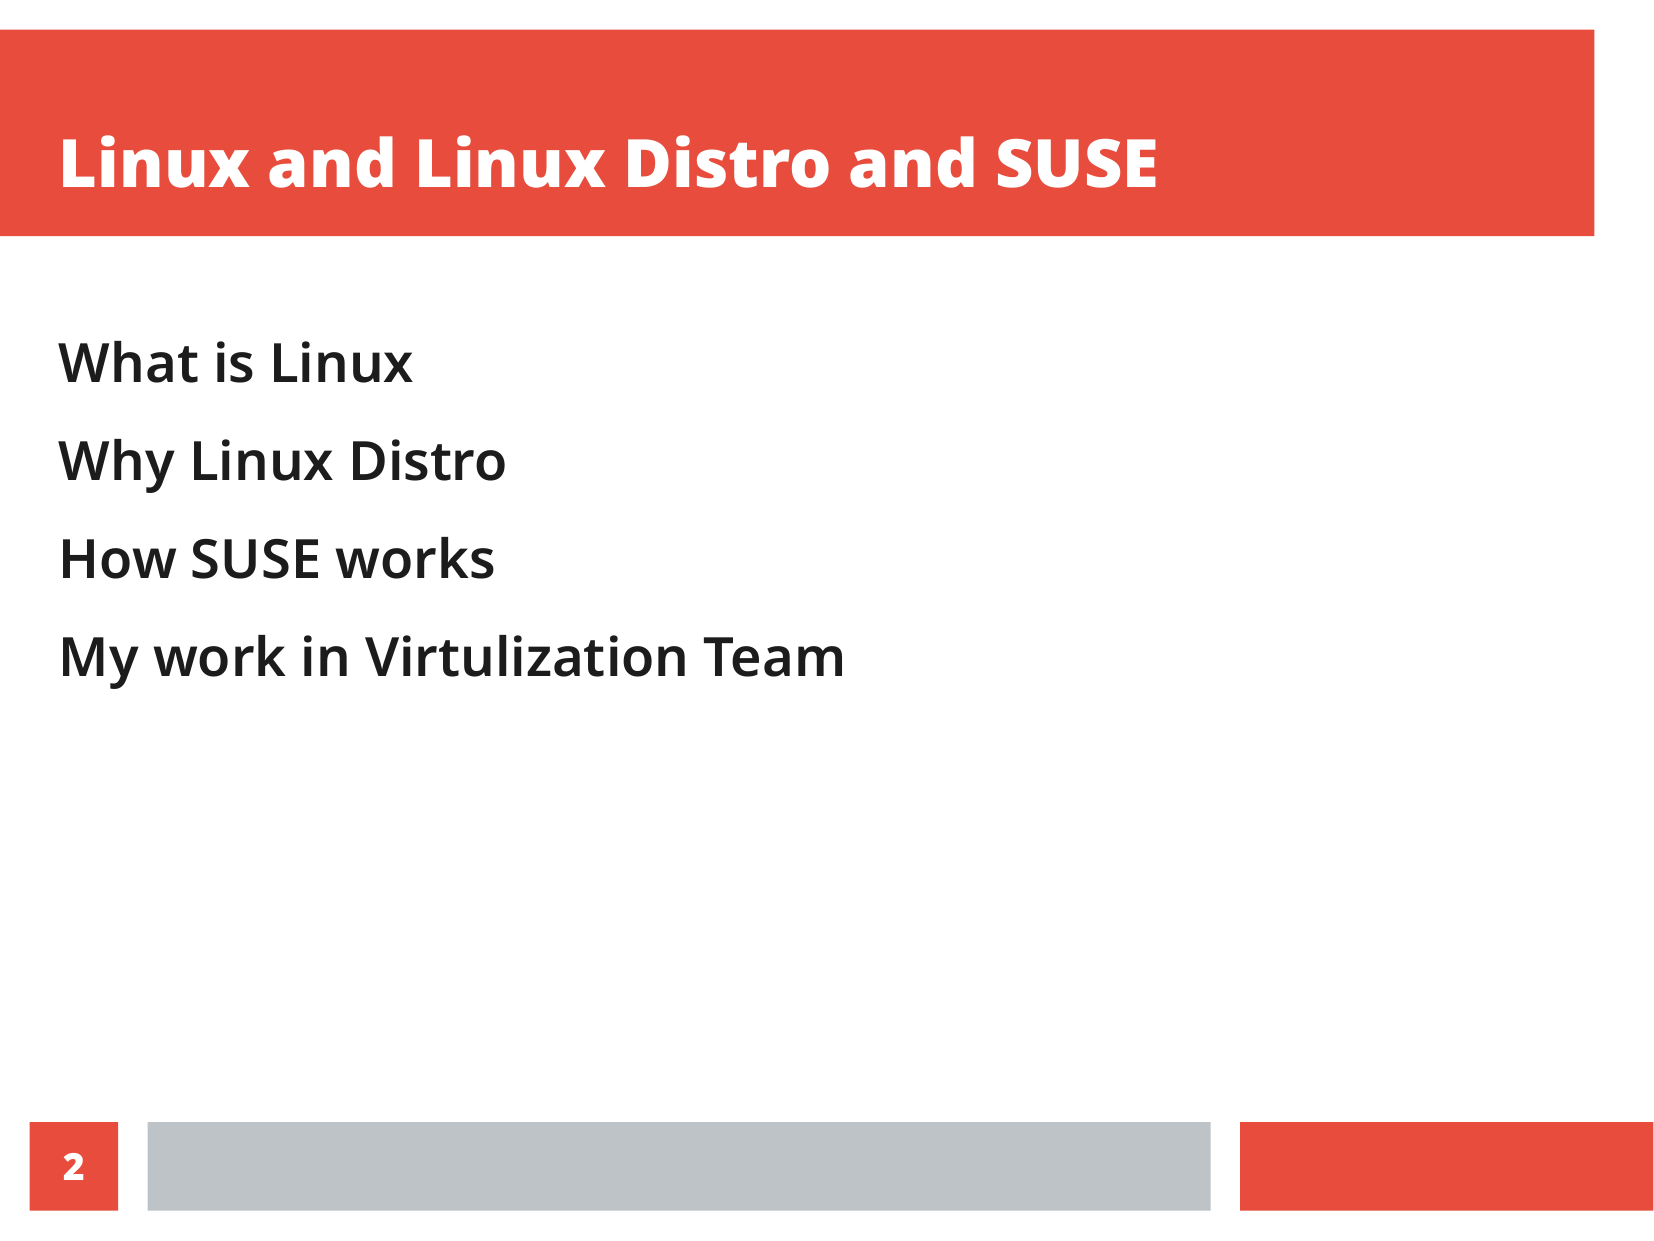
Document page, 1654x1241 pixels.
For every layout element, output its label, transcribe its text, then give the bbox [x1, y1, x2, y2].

title Linux and Linux Distro and SUSE [59, 59, 1595, 207]
list What is Linux Why Linux Distro How SUSE works My work in Virtulization Team [59, 324, 1565, 1093]
